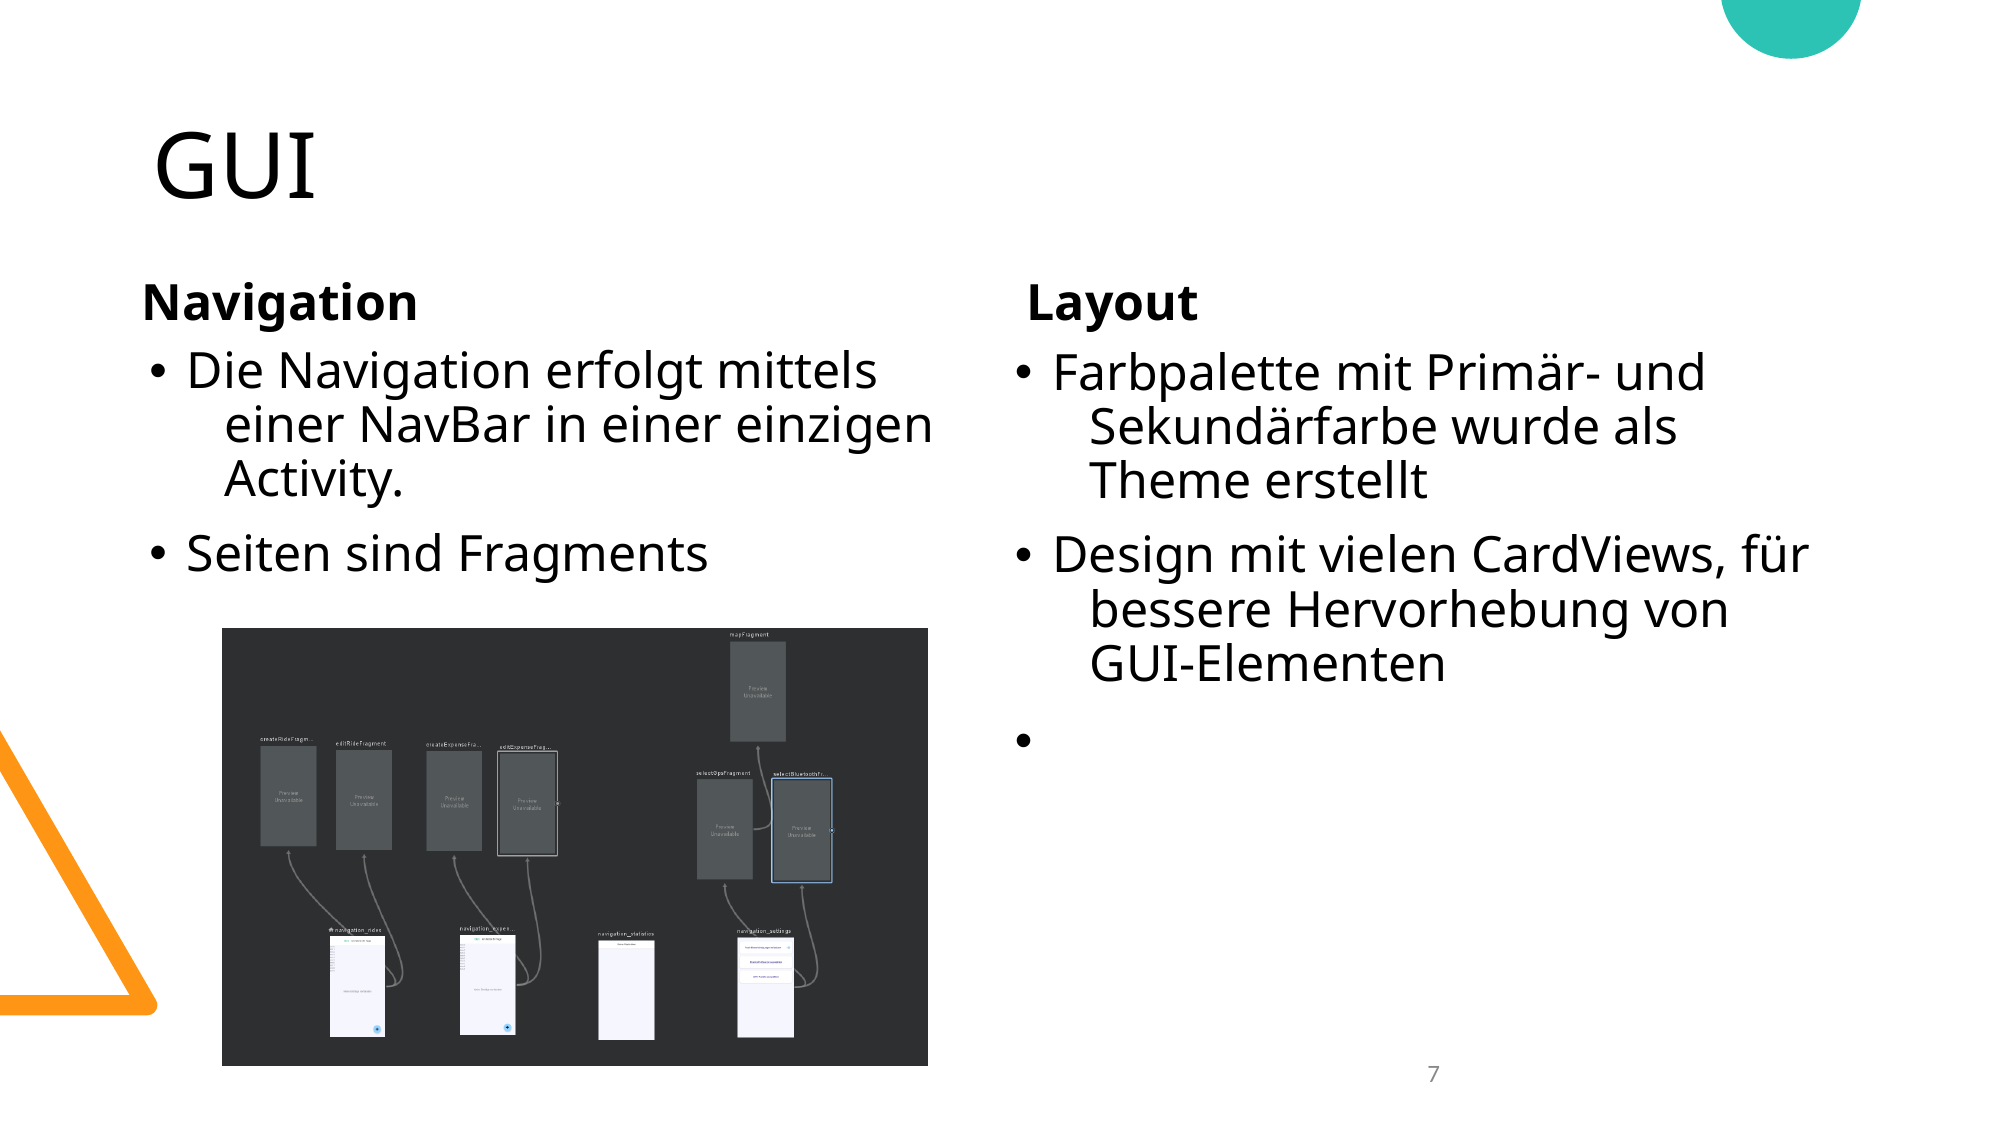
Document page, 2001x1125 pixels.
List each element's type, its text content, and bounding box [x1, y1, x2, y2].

list Die Navigation erfolgt mittels einer NavBar in einer einzigen Activity. Seiten sind Fragments [134, 338, 981, 682]
list Navigation [126, 203, 973, 339]
picture [222, 628, 928, 1066]
title GUI [137, 59, 1863, 278]
list Farbpalette mit Primär- und Sekundärfarbe wurde als Theme erstellt Design mit vielen CardViews, für bessere Hervorhebung von GUI-Elementen [999, 339, 1851, 944]
list Layout [1011, 203, 1863, 339]
text_box 10 [1412, 1042, 1863, 1103]
